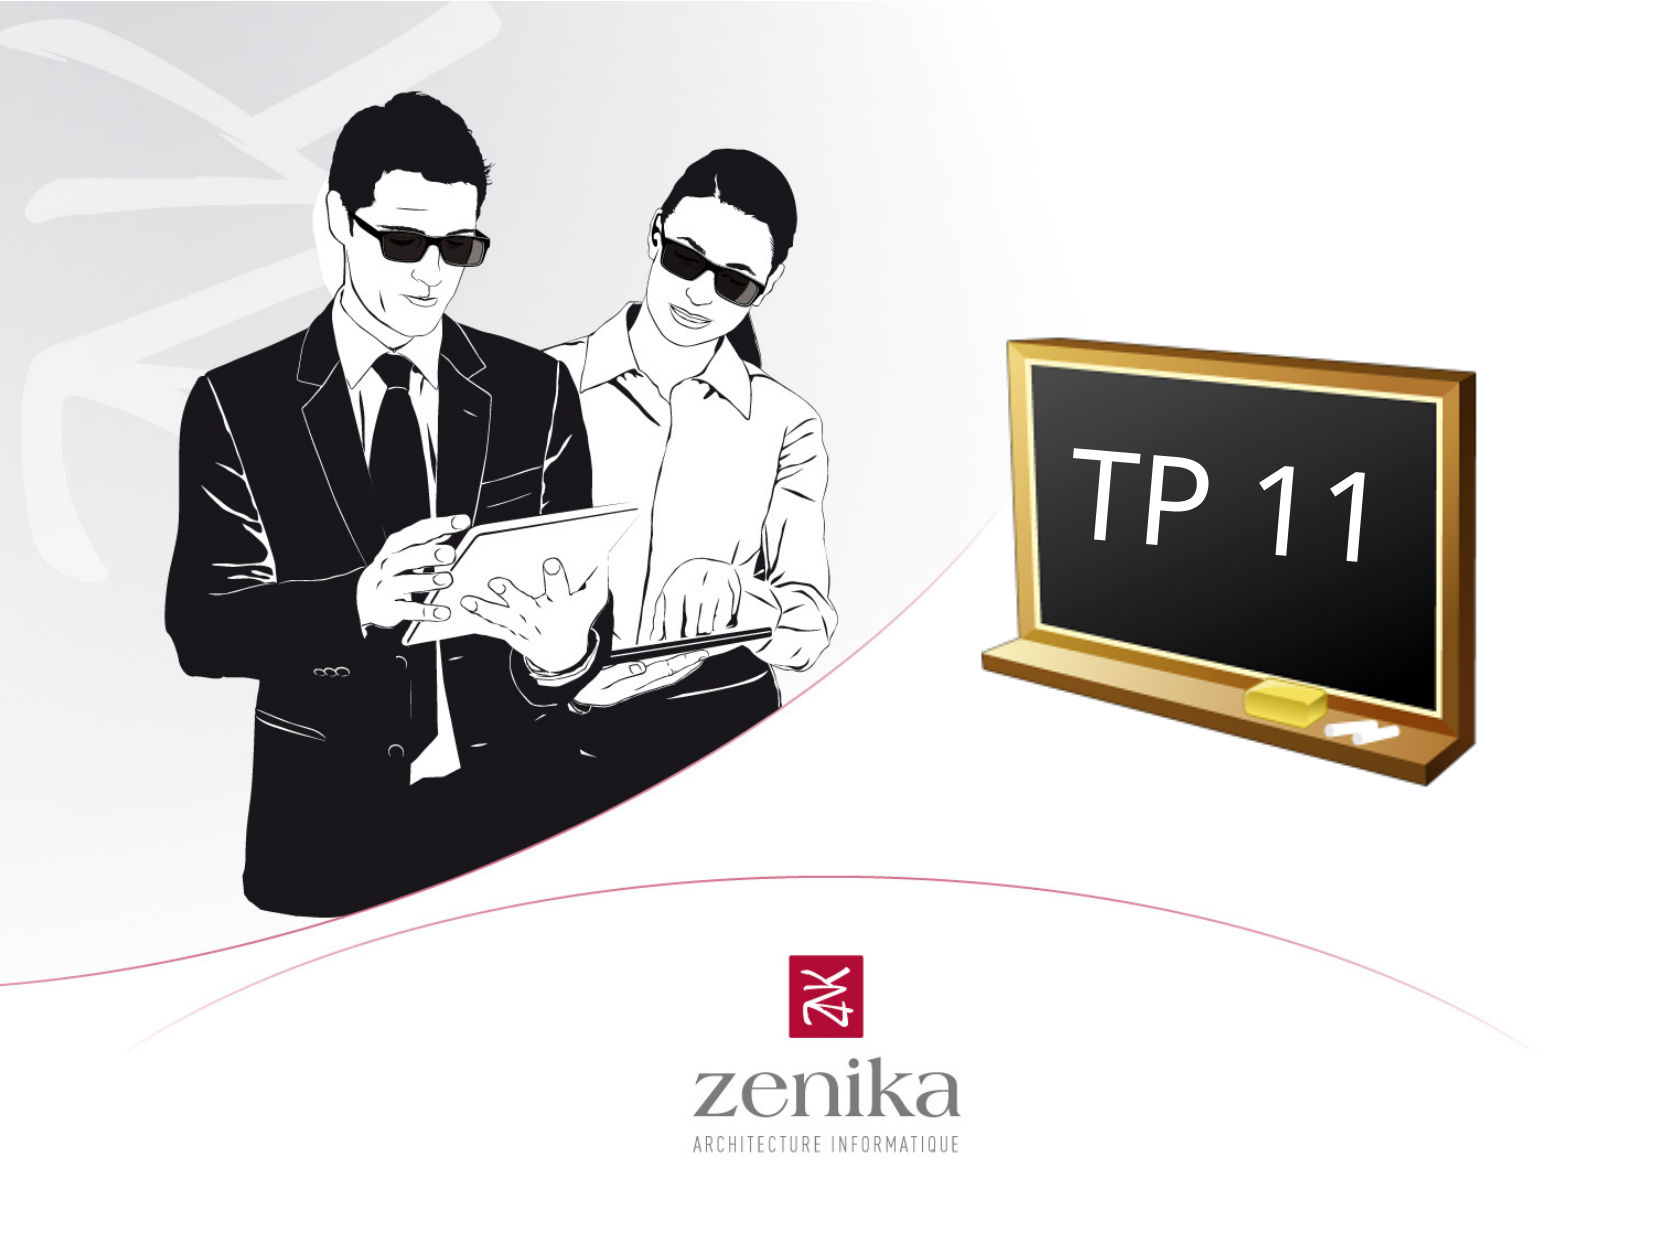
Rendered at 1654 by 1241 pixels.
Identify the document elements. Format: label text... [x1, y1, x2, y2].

text_box TP 11 [1046, 395, 1442, 618]
picture [0, 1, 1652, 1241]
subtitle [885, 590, 1571, 875]
